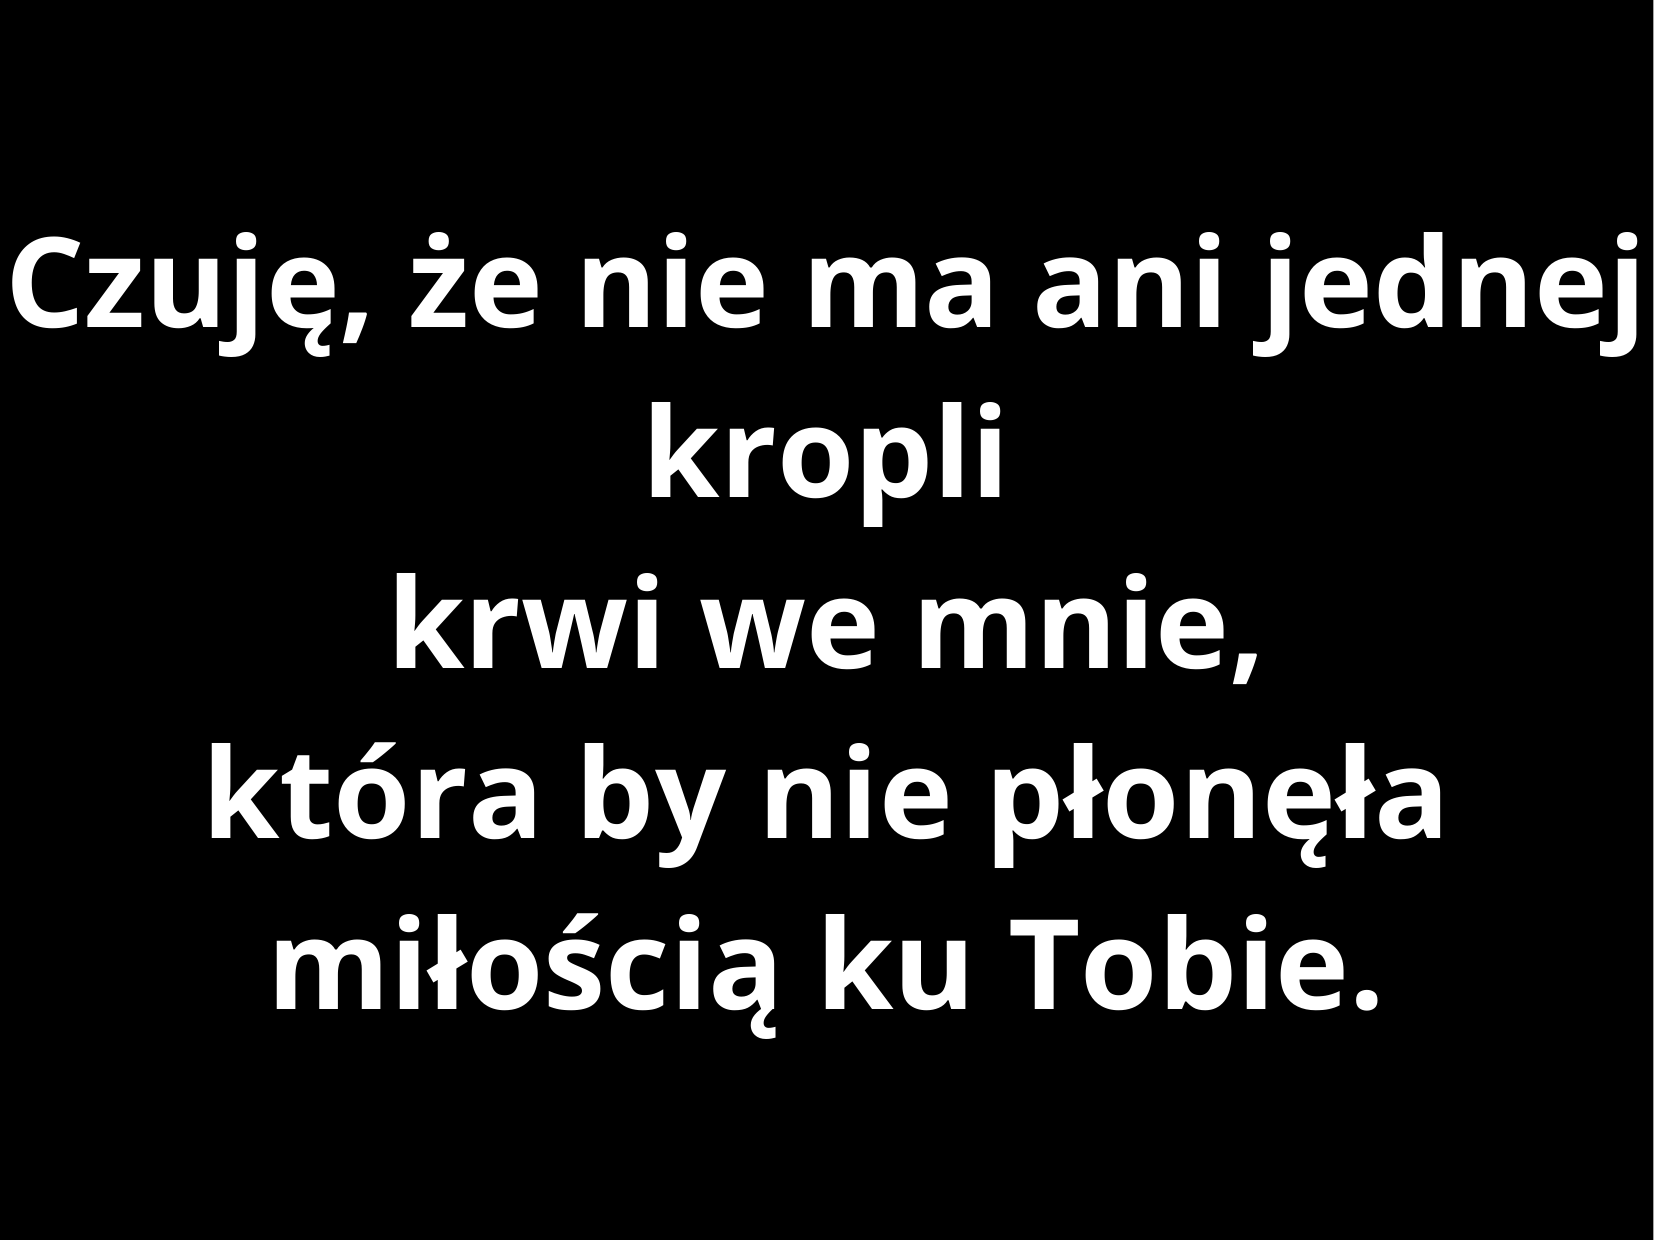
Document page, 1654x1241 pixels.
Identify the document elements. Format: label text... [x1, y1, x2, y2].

title Czuję, że nie ma ani jednej kropli krwi we mnie, która by nie płonęła miłością ku Tobie. [0, 0, 1654, 1240]
